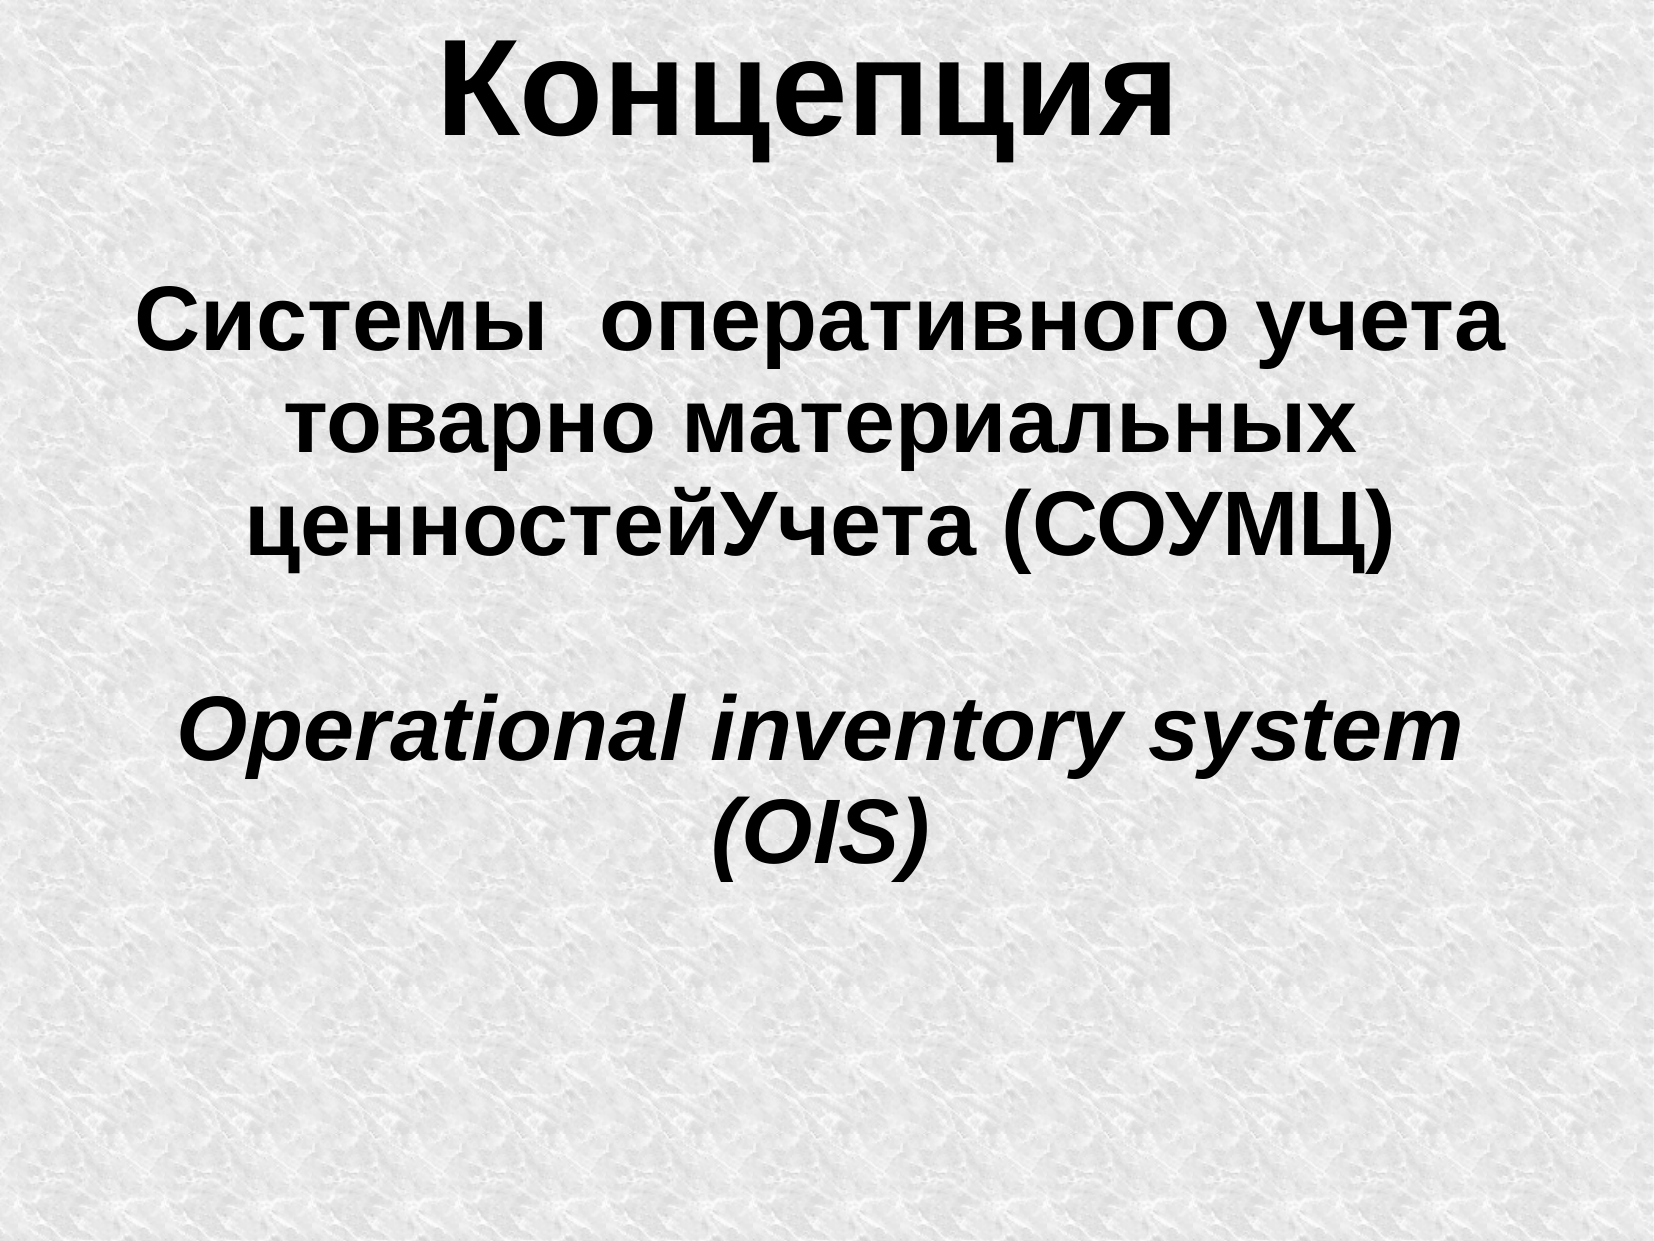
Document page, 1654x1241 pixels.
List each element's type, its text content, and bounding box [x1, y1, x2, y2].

subtitle Концепция Системы оперативного учета товарно материальных ценностейУчета (СОУМЦ) Operational inventory system (OIS) [76, 11, 1565, 1037]
picture [0, 0, 1654, 1241]
